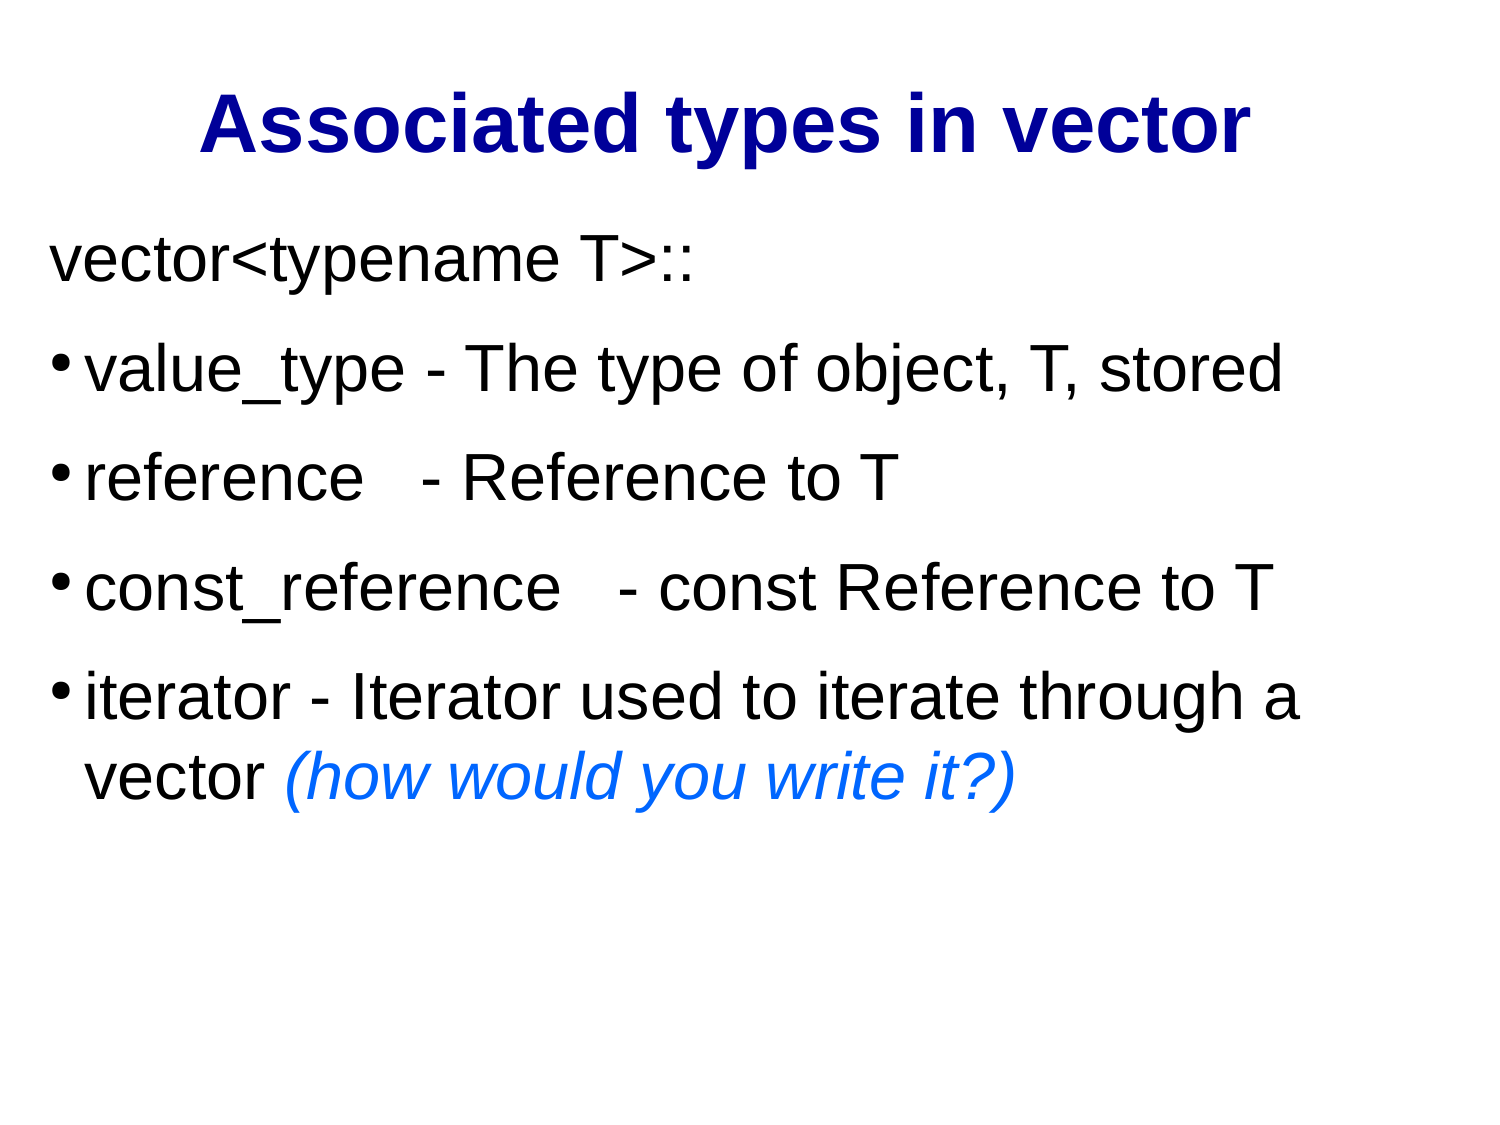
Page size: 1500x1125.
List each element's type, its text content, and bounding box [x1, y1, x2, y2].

list vector<typename T>:: value_type - The type of object, T, stored reference - Reference to T const_reference - const Reference to T iterator - Iterator used to iterate through a vector (how would you write it?) [49, 215, 1468, 1059]
title Associated types in vector [198, 24, 1468, 213]
